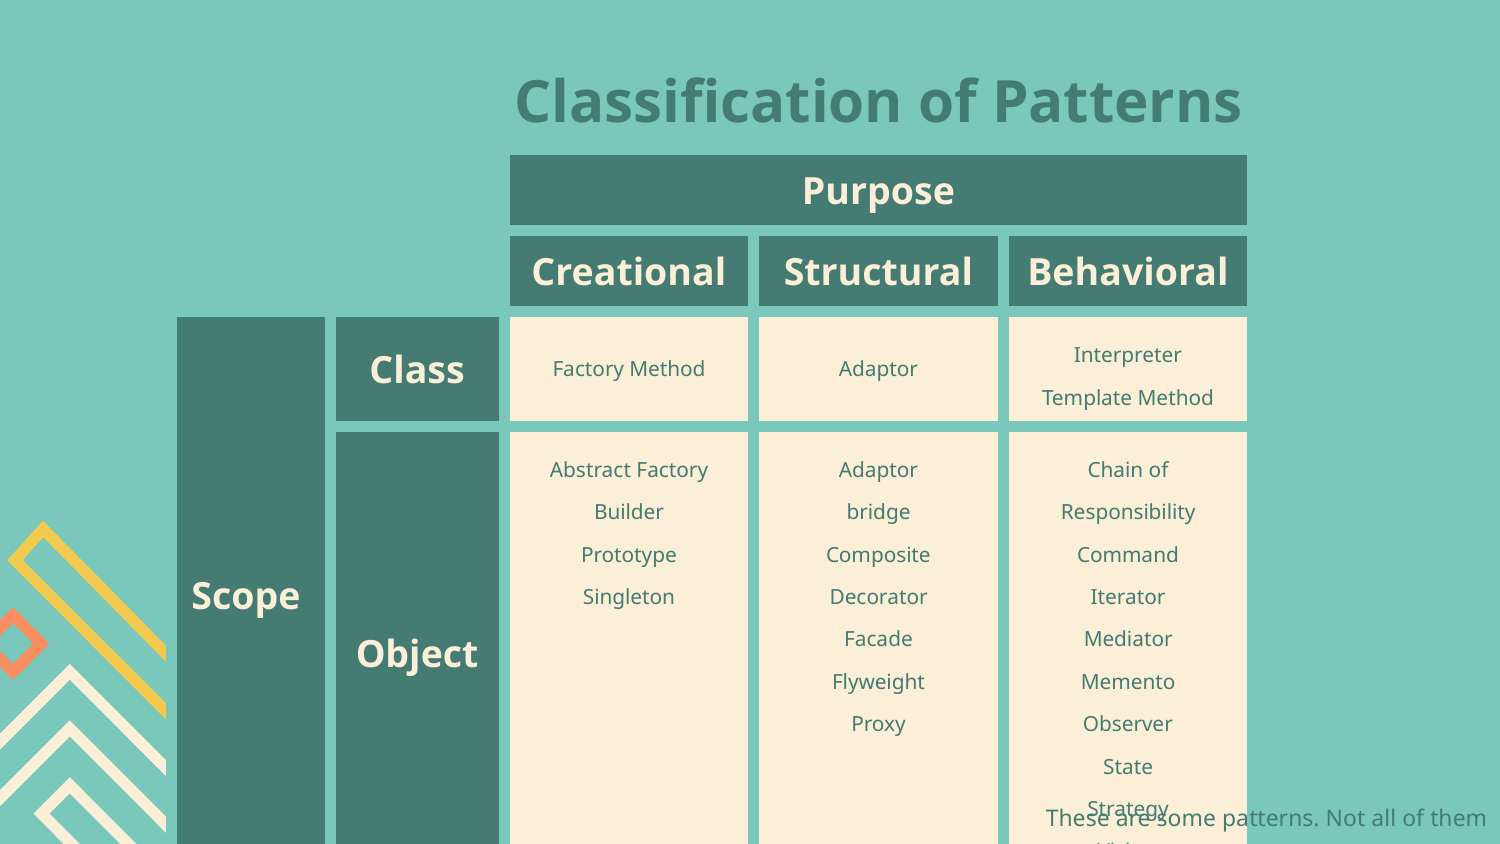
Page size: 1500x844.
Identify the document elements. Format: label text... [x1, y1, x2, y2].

table_cell Factory Method [510, 317, 748, 421]
table_cell Scope [177, 317, 325, 844]
table_cell [336, 236, 499, 306]
table_cell Creational [510, 236, 748, 306]
text_box These are some patterns. Not all of them [1030, 788, 1500, 844]
table_cell Chain of Responsibility Command Iterator Mediator Memento Observer State Strategy Visitor [1009, 432, 1247, 844]
table_cell Structural [759, 236, 998, 306]
title Classification of Patterns [428, 55, 1329, 150]
table_cell Abstract Factory Builder Prototype Singleton [510, 432, 748, 844]
table_cell Interpreter Template Method [1009, 317, 1247, 421]
table_header [336, 155, 499, 225]
table_header [177, 155, 325, 225]
table_header Purpose [510, 155, 1247, 225]
table_cell Adaptor bridge Composite Decorator Facade Flyweight Proxy [759, 432, 998, 844]
table_cell [177, 236, 325, 306]
table_cell Behavioral [1009, 236, 1247, 306]
table_cell Adaptor [759, 317, 998, 421]
table_cell Class [336, 317, 499, 421]
table_cell Object [336, 432, 499, 844]
